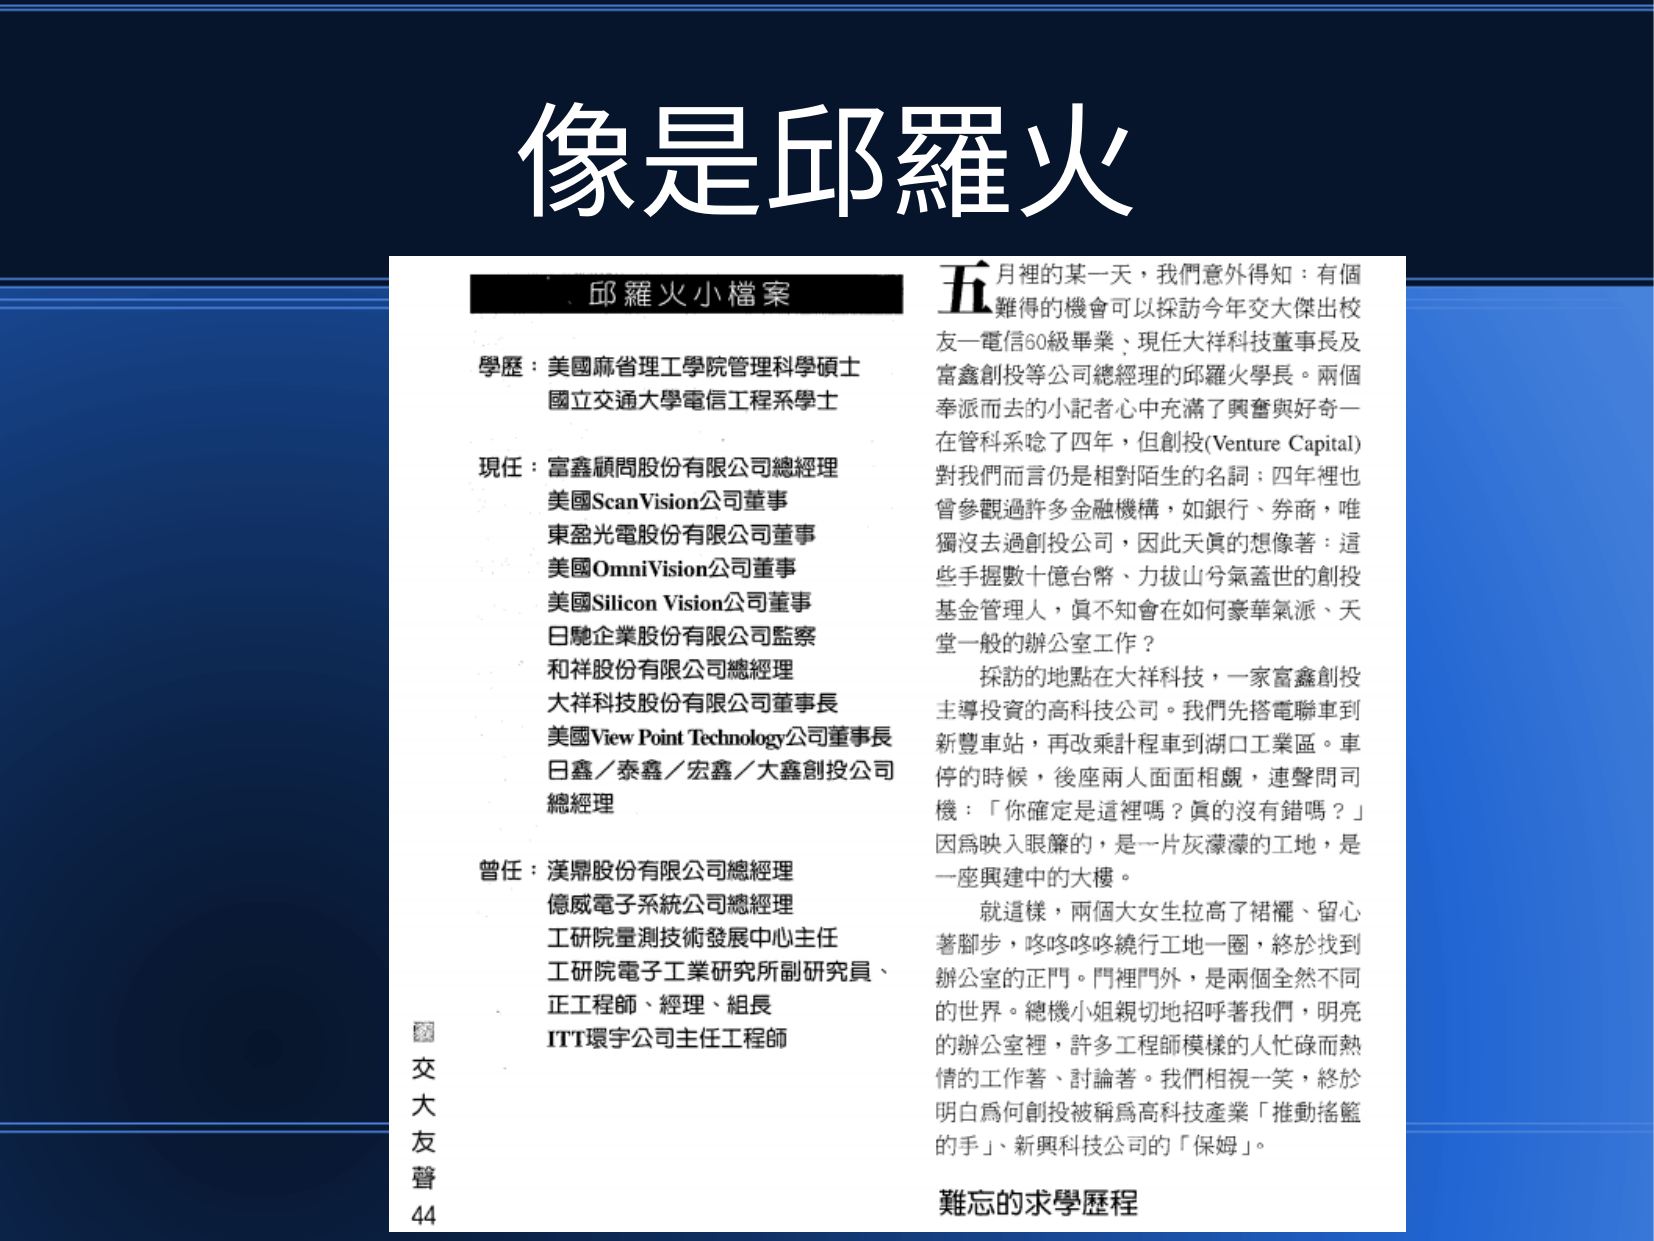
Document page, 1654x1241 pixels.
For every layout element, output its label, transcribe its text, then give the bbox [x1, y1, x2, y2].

picture [0, 0, 1654, 1241]
title 像是邱羅火 [82, 49, 1571, 257]
